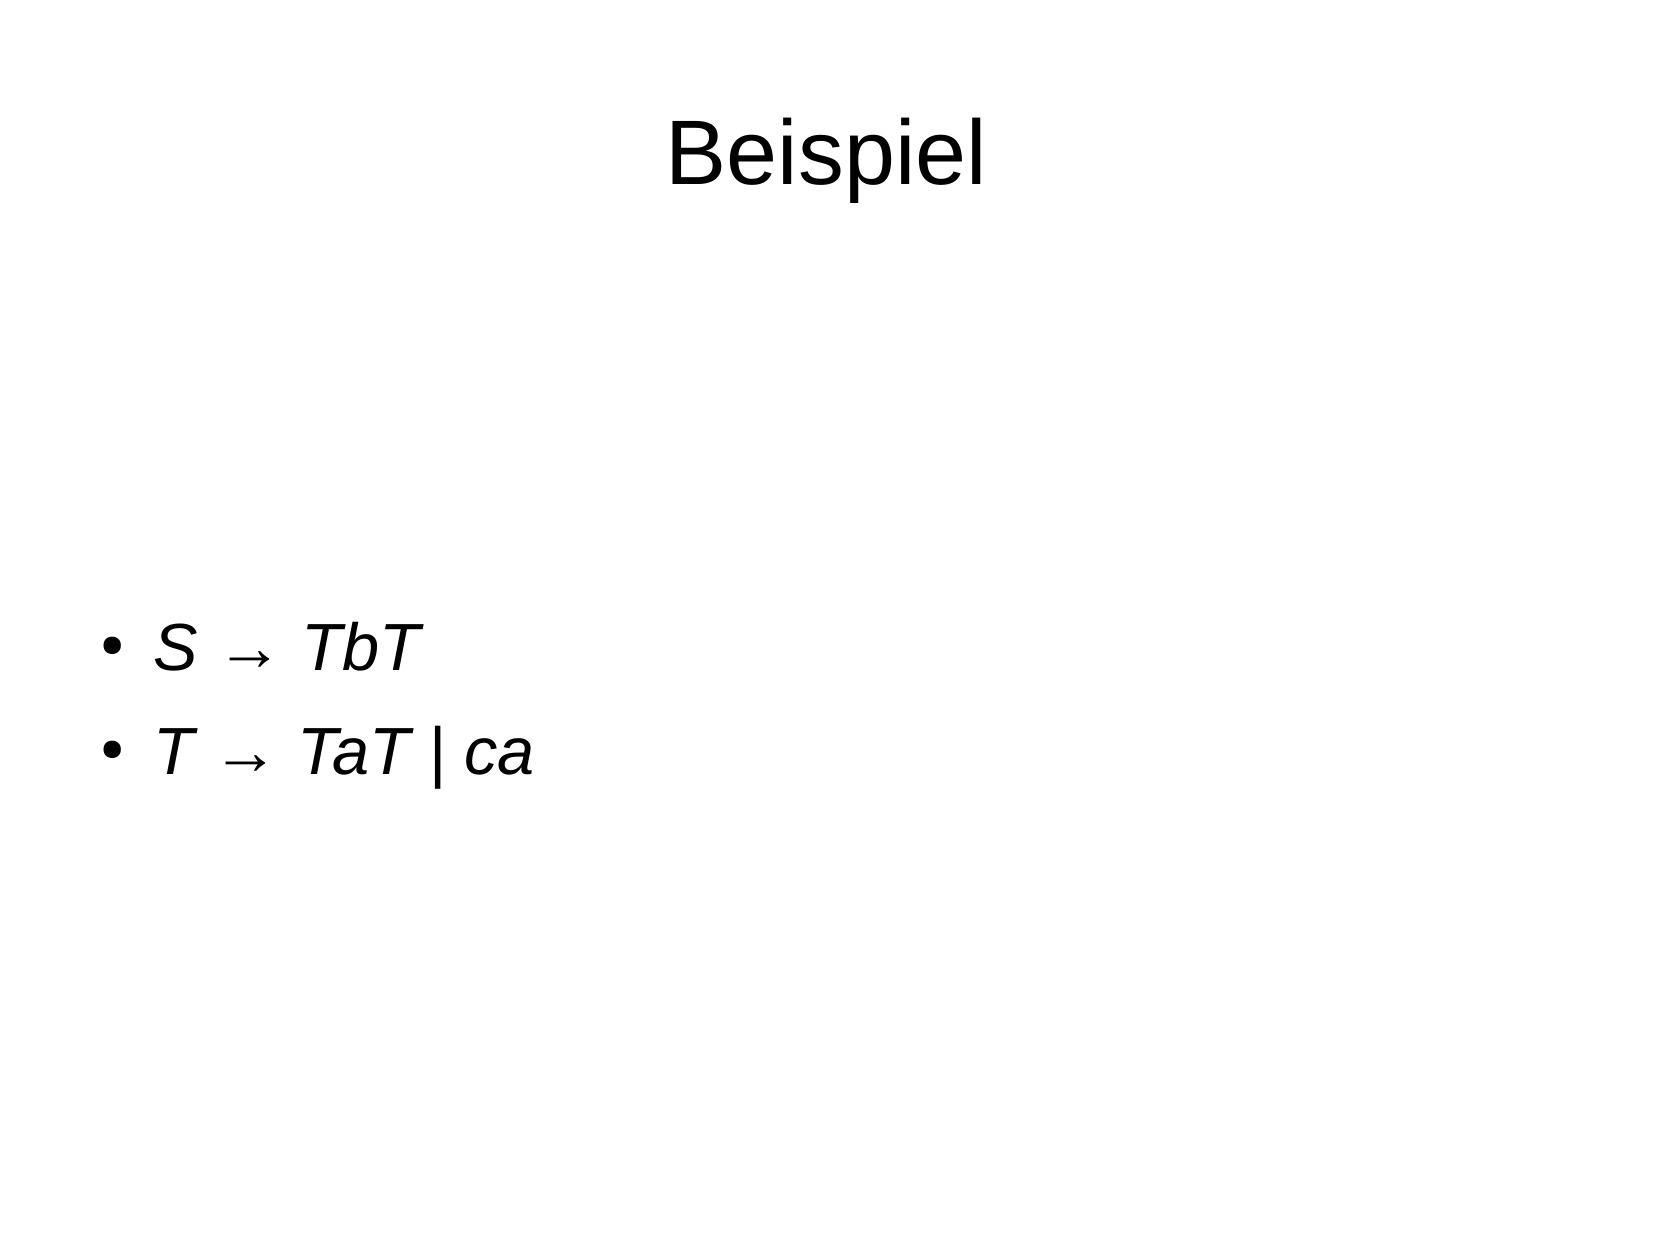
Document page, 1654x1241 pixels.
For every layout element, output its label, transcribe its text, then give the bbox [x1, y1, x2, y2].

title Beispiel [82, 49, 1571, 257]
list S → TbT T → TaT | ca [82, 290, 1571, 1109]
